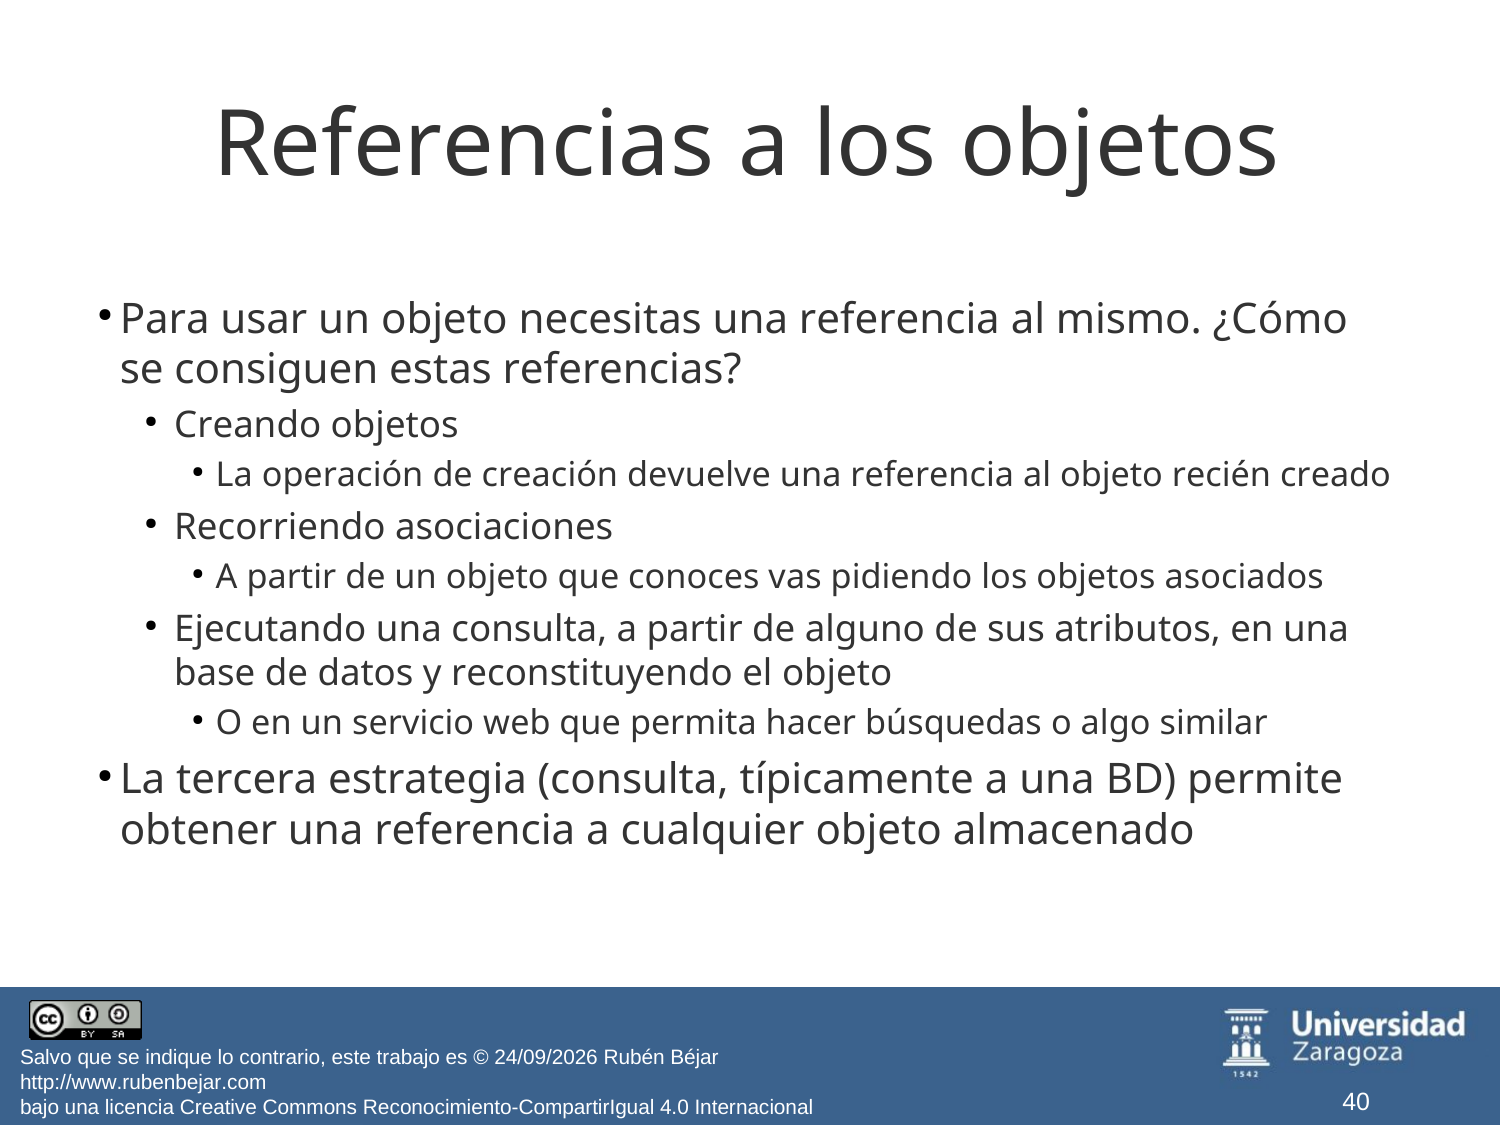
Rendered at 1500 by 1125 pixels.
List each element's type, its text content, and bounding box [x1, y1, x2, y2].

title Referencias a los objetos [74, 21, 1420, 257]
list Para usar un objeto necesitas una referencia al mismo. ¿Cómo se consiguen estas referencias? Creando objetos La operación de creación devuelve una referencia al objeto recién creado Recorriendo asociaciones A partir de un objeto que conoces vas pidiendo los objetos asociados Ejecutando una consulta, a partir de alguno de sus atributos, en una base de datos y reconstituyendo el objeto O en un servicio web que permita hacer búsquedas o algo similar La tercera estrategia (consulta, típicamente a una BD) permite obtener una referencia a cualquier objeto almacenado [82, 283, 1418, 957]
picture [0, 987, 1500, 1125]
